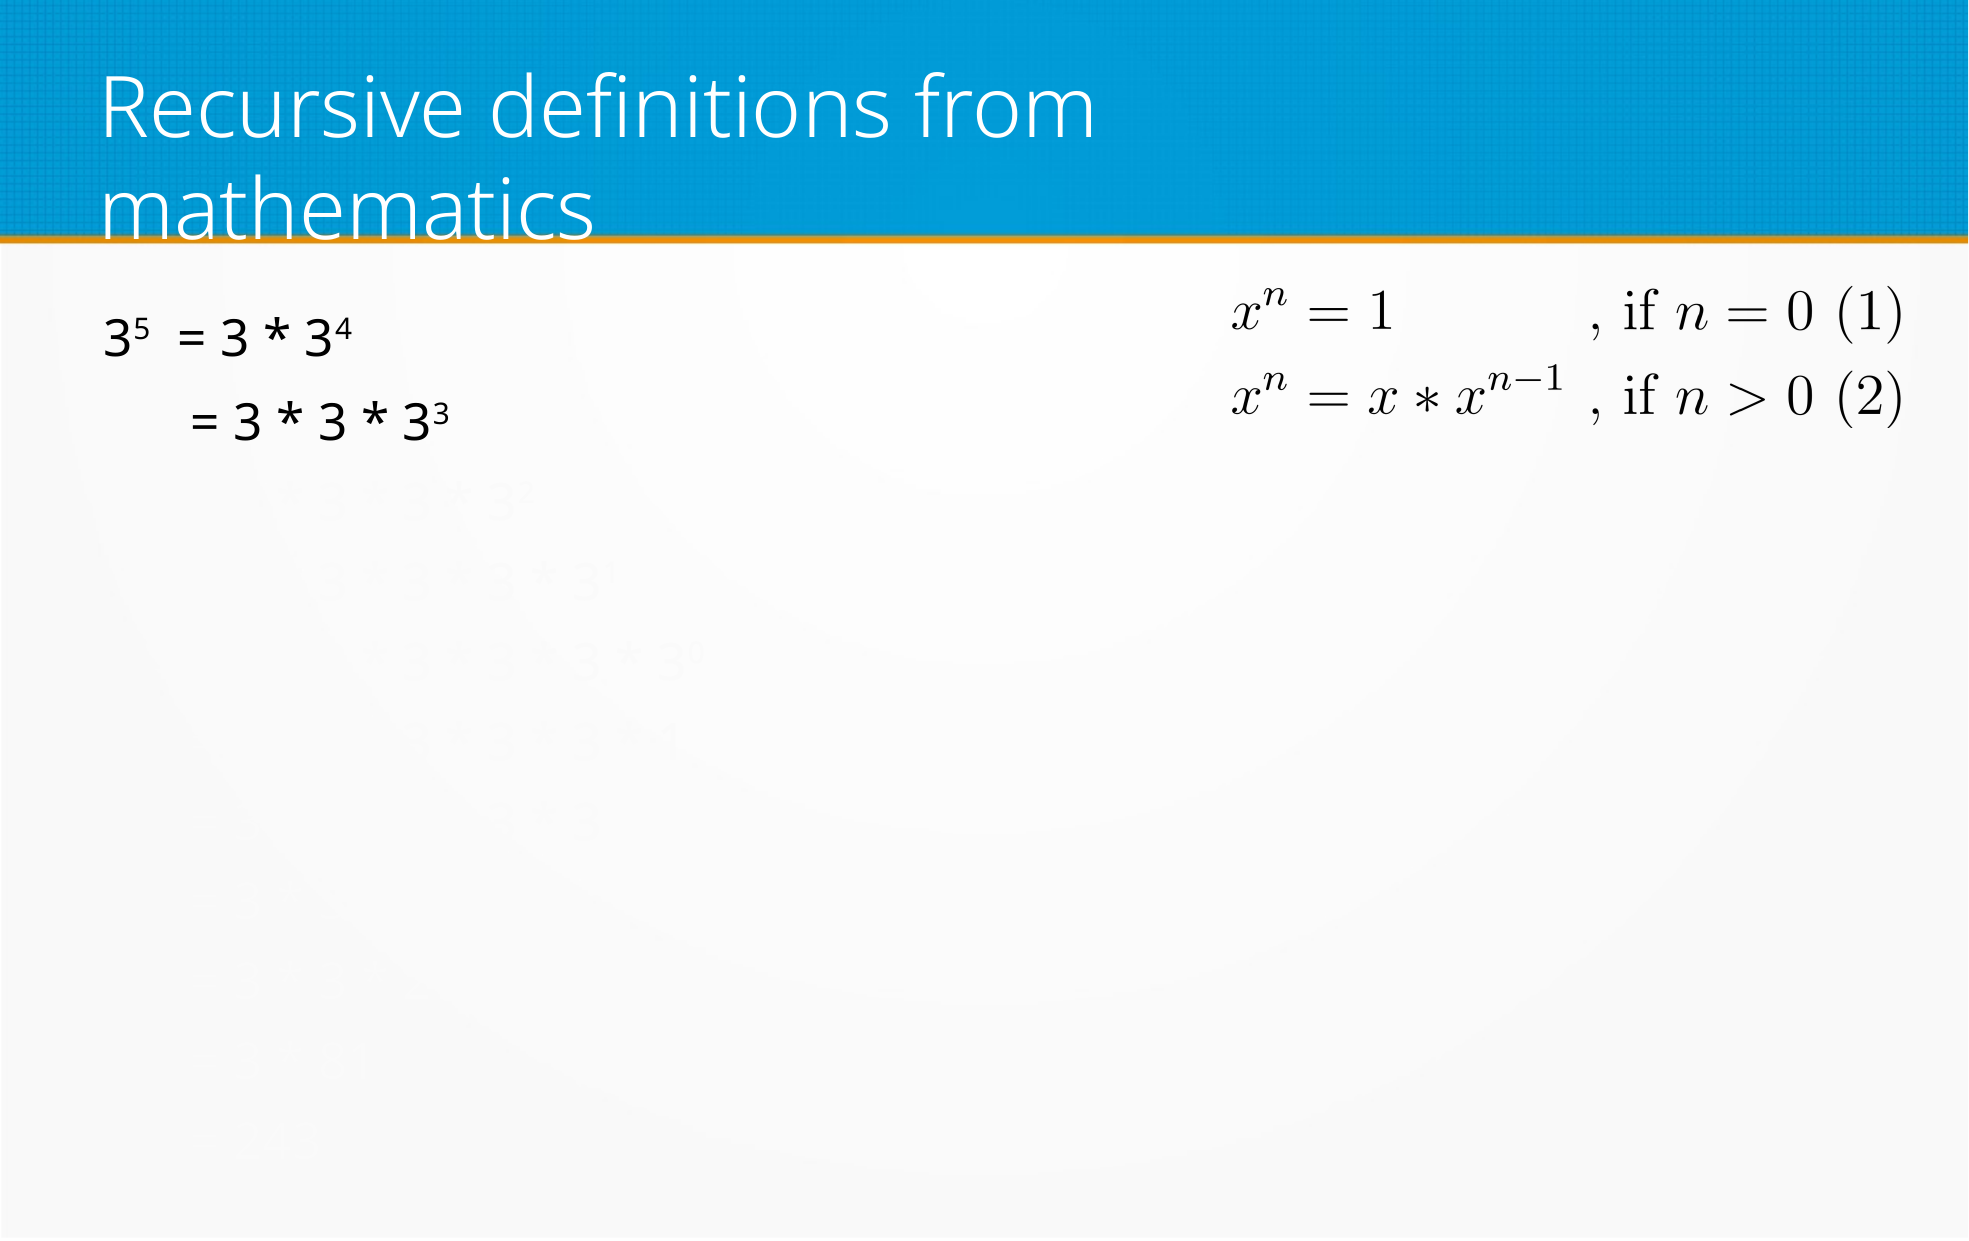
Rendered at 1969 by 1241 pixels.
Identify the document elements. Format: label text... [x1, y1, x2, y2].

picture [0, 233, 1969, 1241]
title Recursive definitions from mathematics [98, 49, 1870, 257]
list 35 = 3 * 34 = 3 * 3 * 33 = 3 * 3 * 3 * 32 = 3 * 3 * 3 * 3 * 31 = 3 * 3 * 3 * 3 * 3 * 30 = 3 * 3 * 3 * 3 * 3 * 1 = 3 * 3 * 3 * 3 * 3 = 3 * 3 * 3 * 9 = 3 * 3 * 27 = 3 * 81 = 243 [90, 305, 1862, 1171]
